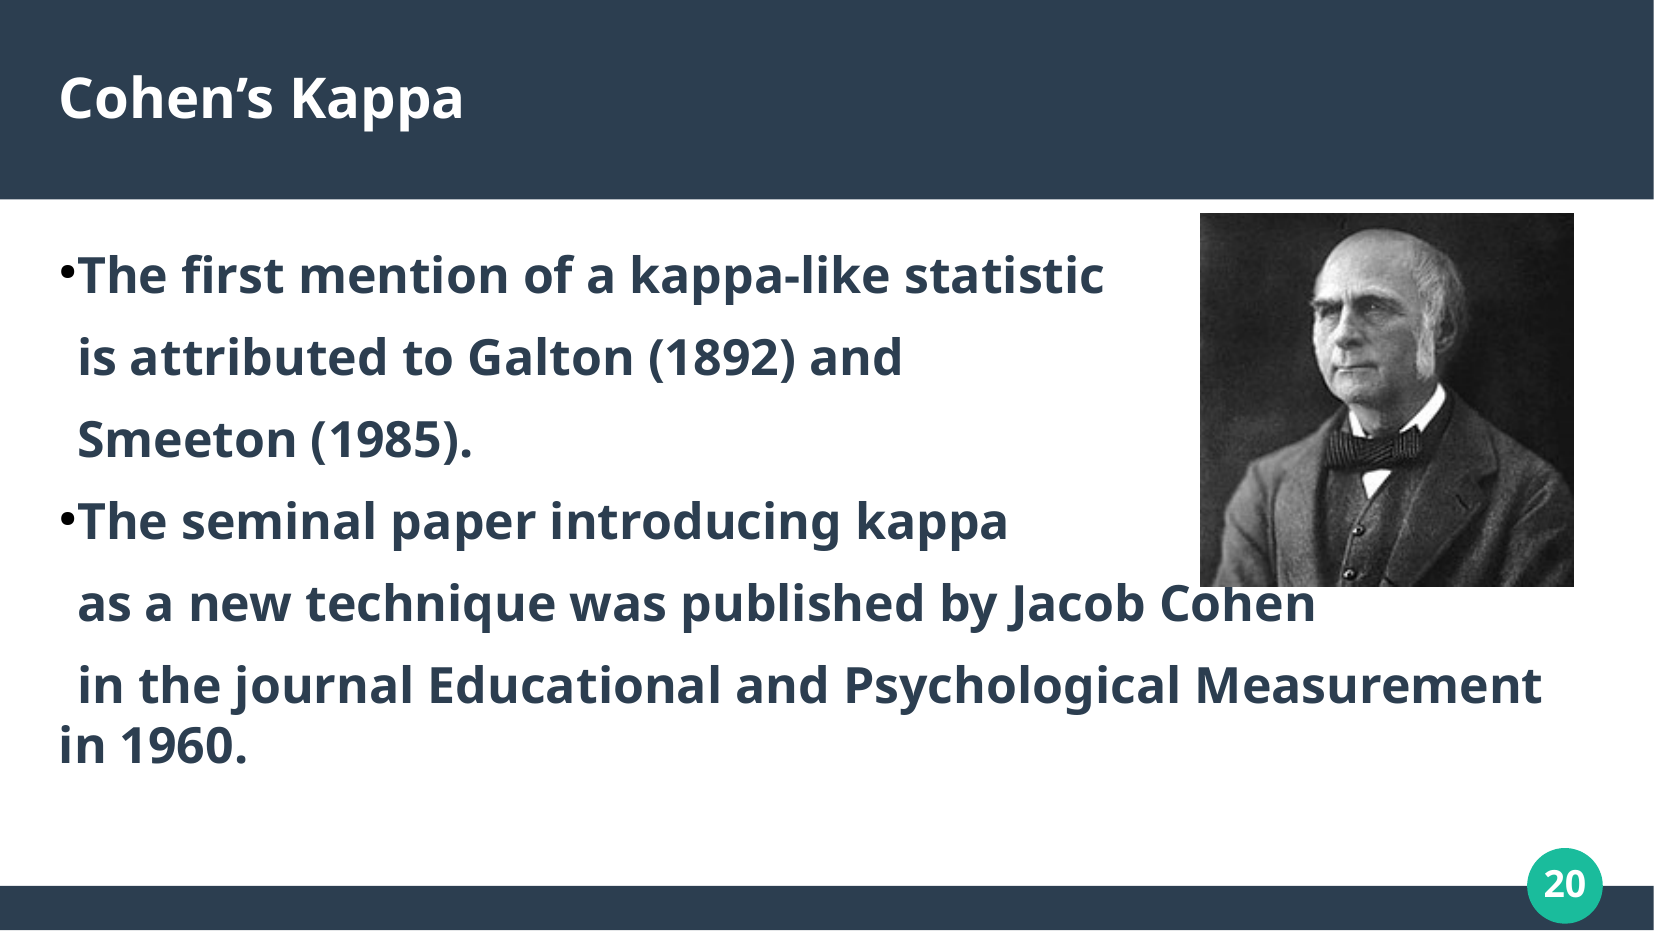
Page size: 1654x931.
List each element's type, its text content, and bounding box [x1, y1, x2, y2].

title Cohen’s Kappa [59, 37, 1595, 155]
list The first mention of a kappa-like statistic is attributed to Galton (1892) and Smeeton (1985). The seminal paper introducing kappa as a new technique was published by Jacob Cohen in the journal Educational and Psychological Measurement in 1960. [59, 243, 1595, 864]
picture [1200, 213, 1574, 587]
